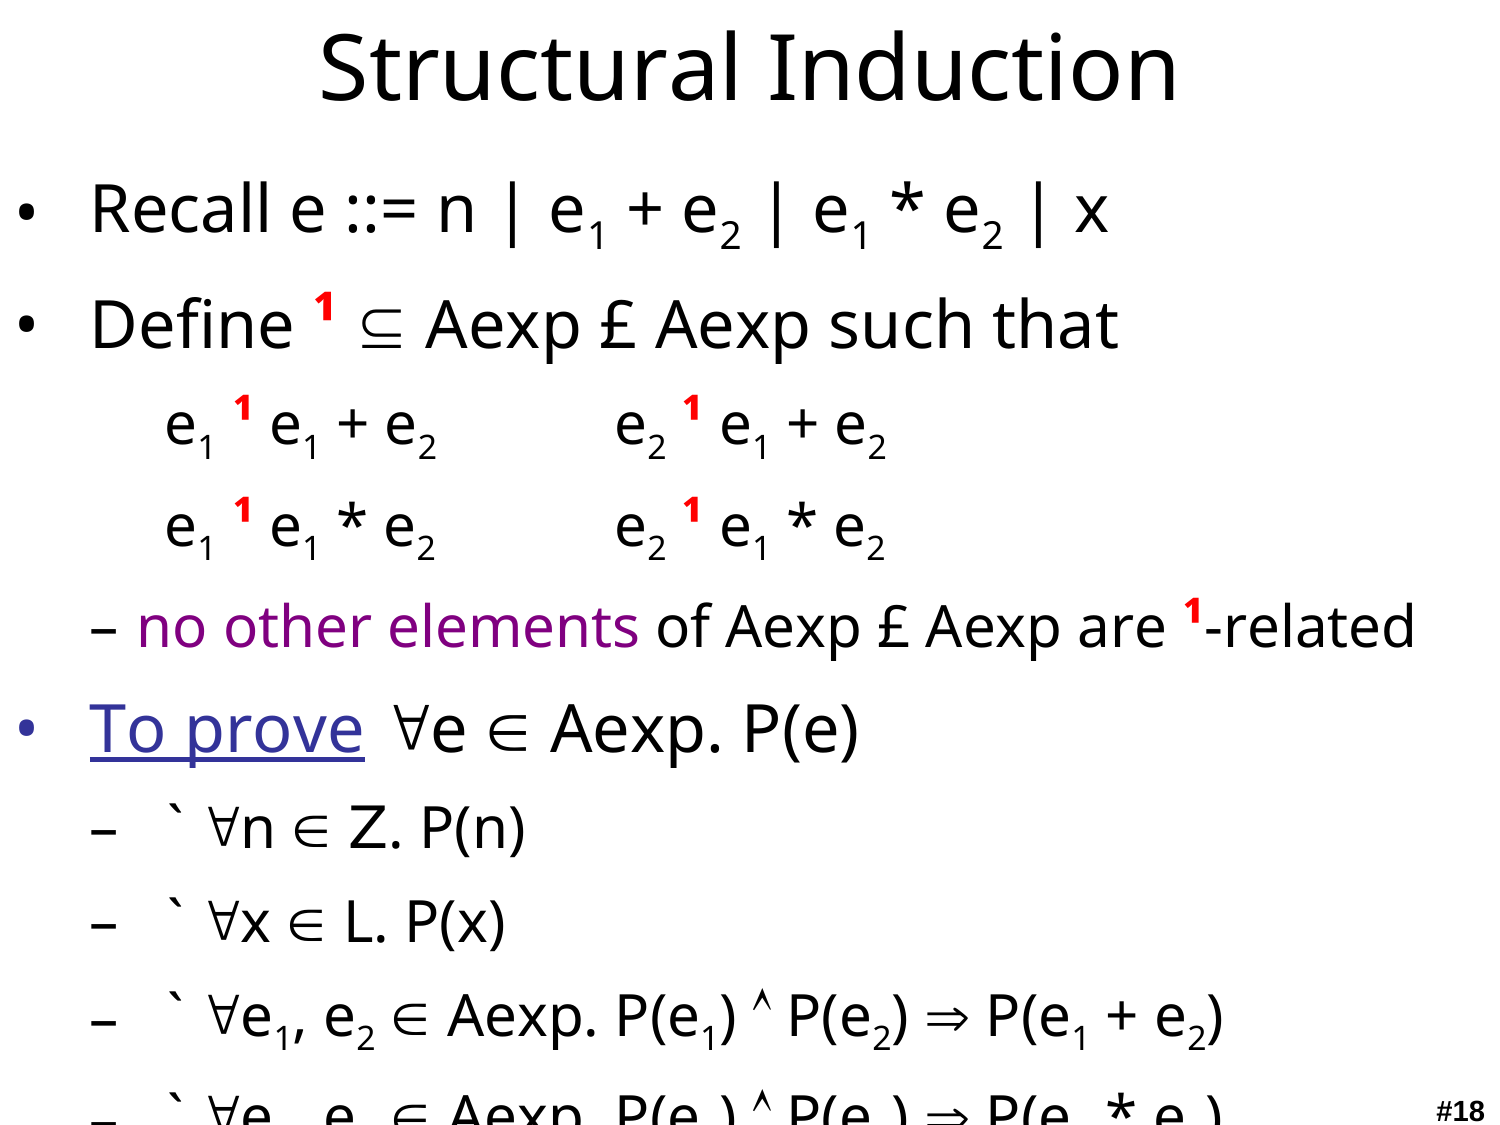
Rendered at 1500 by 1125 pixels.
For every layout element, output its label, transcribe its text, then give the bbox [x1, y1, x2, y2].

list Recall e ::= n | e1 + e2 | e1 * e2 | x Define ¹  Aexp £ Aexp such that e1 ¹ e1 + e2 e2 ¹ e1 + e2 e1 ¹ e1 * e2 e2 ¹ e1 * e2 no other elements of Aexp £ Aexp are ¹-related To prove e  Aexp. P(e) ` n  Z. P(n) ` x  L. P(x) ` e1, e2  Aexp. P(e1)  P(e2)  P(e1 + e2) ` e1, e2  Aexp. P(e1)  P(e2)  P(e1 * e2) [0, 153, 1500, 1094]
title Structural Induction [75, 0, 1426, 153]
